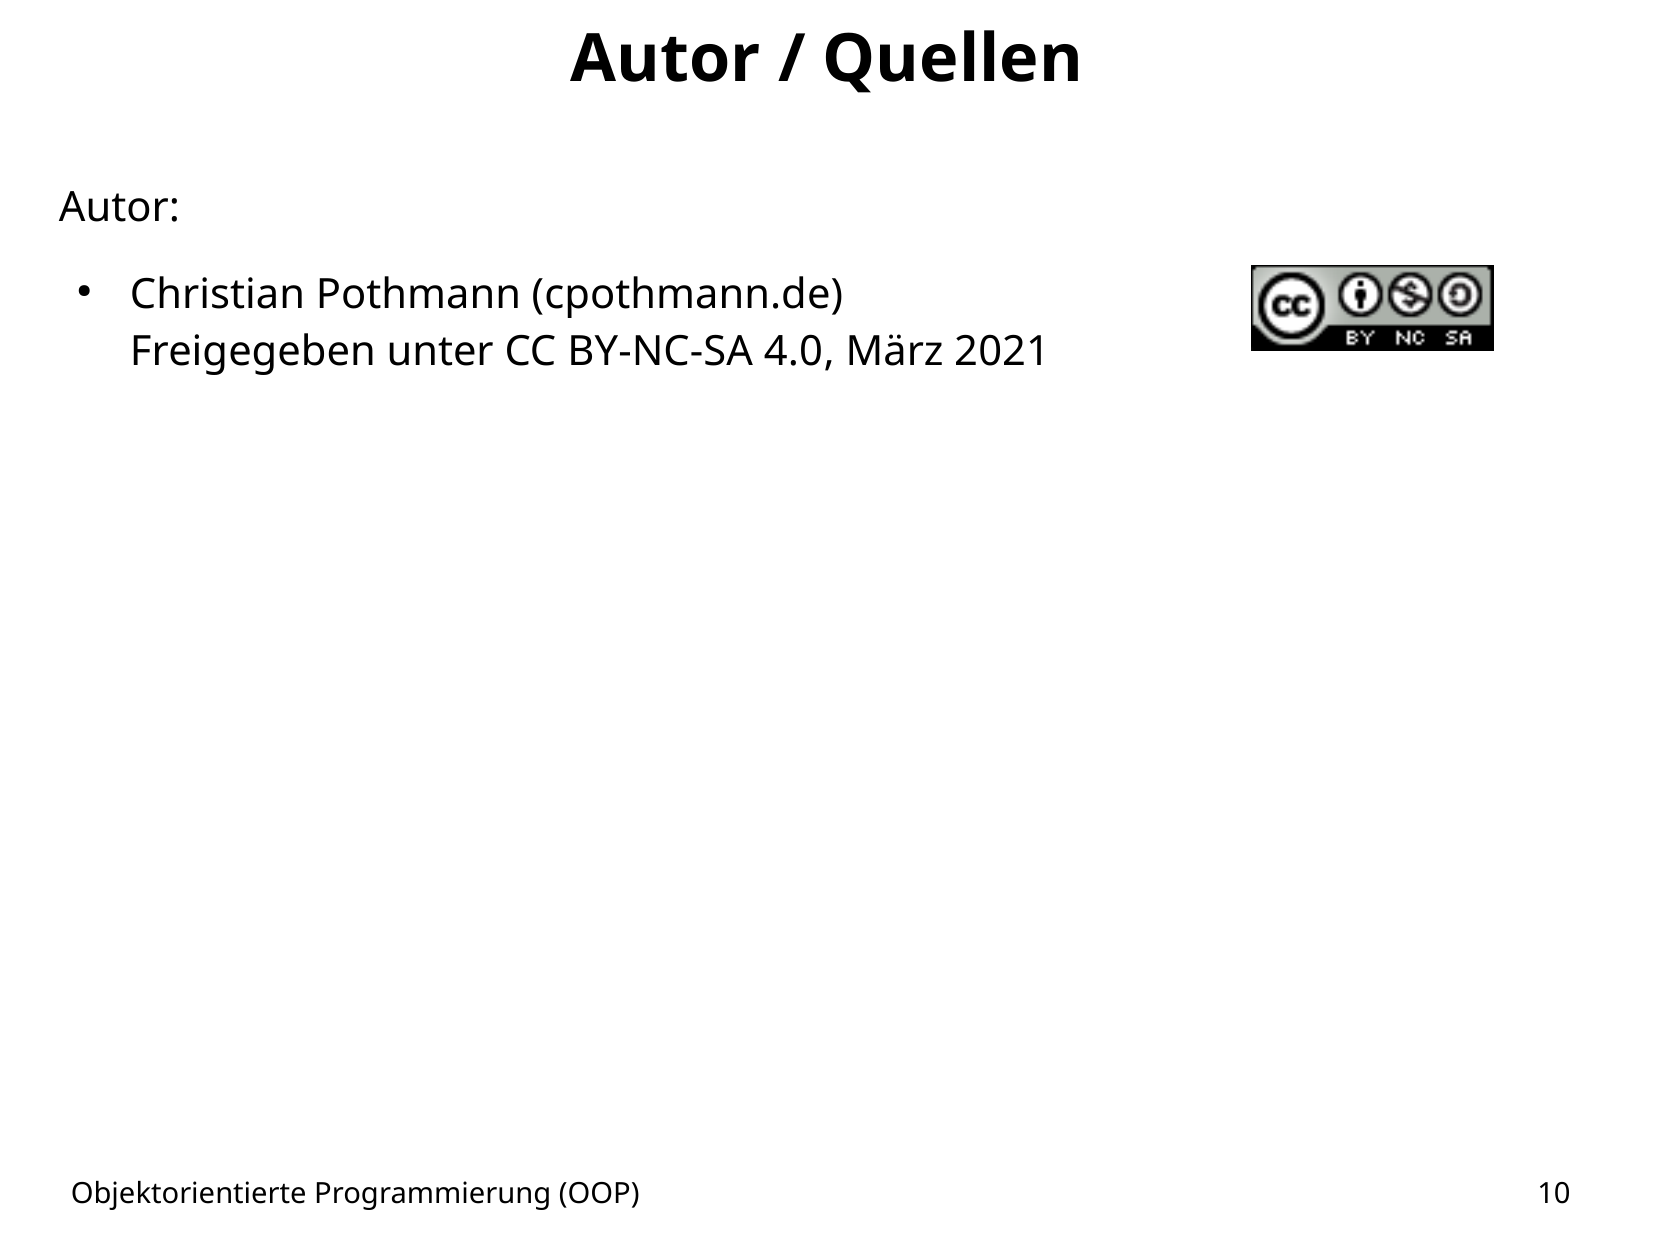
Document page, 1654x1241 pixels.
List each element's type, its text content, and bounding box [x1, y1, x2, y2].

list Autor: Christian Pothmann (cpothmann.de) Freigegeben unter CC BY-NC-SA 4.0, März 2021 [59, 177, 1583, 1146]
picture [1251, 265, 1494, 351]
title Autor / Quellen [0, 5, 1654, 107]
